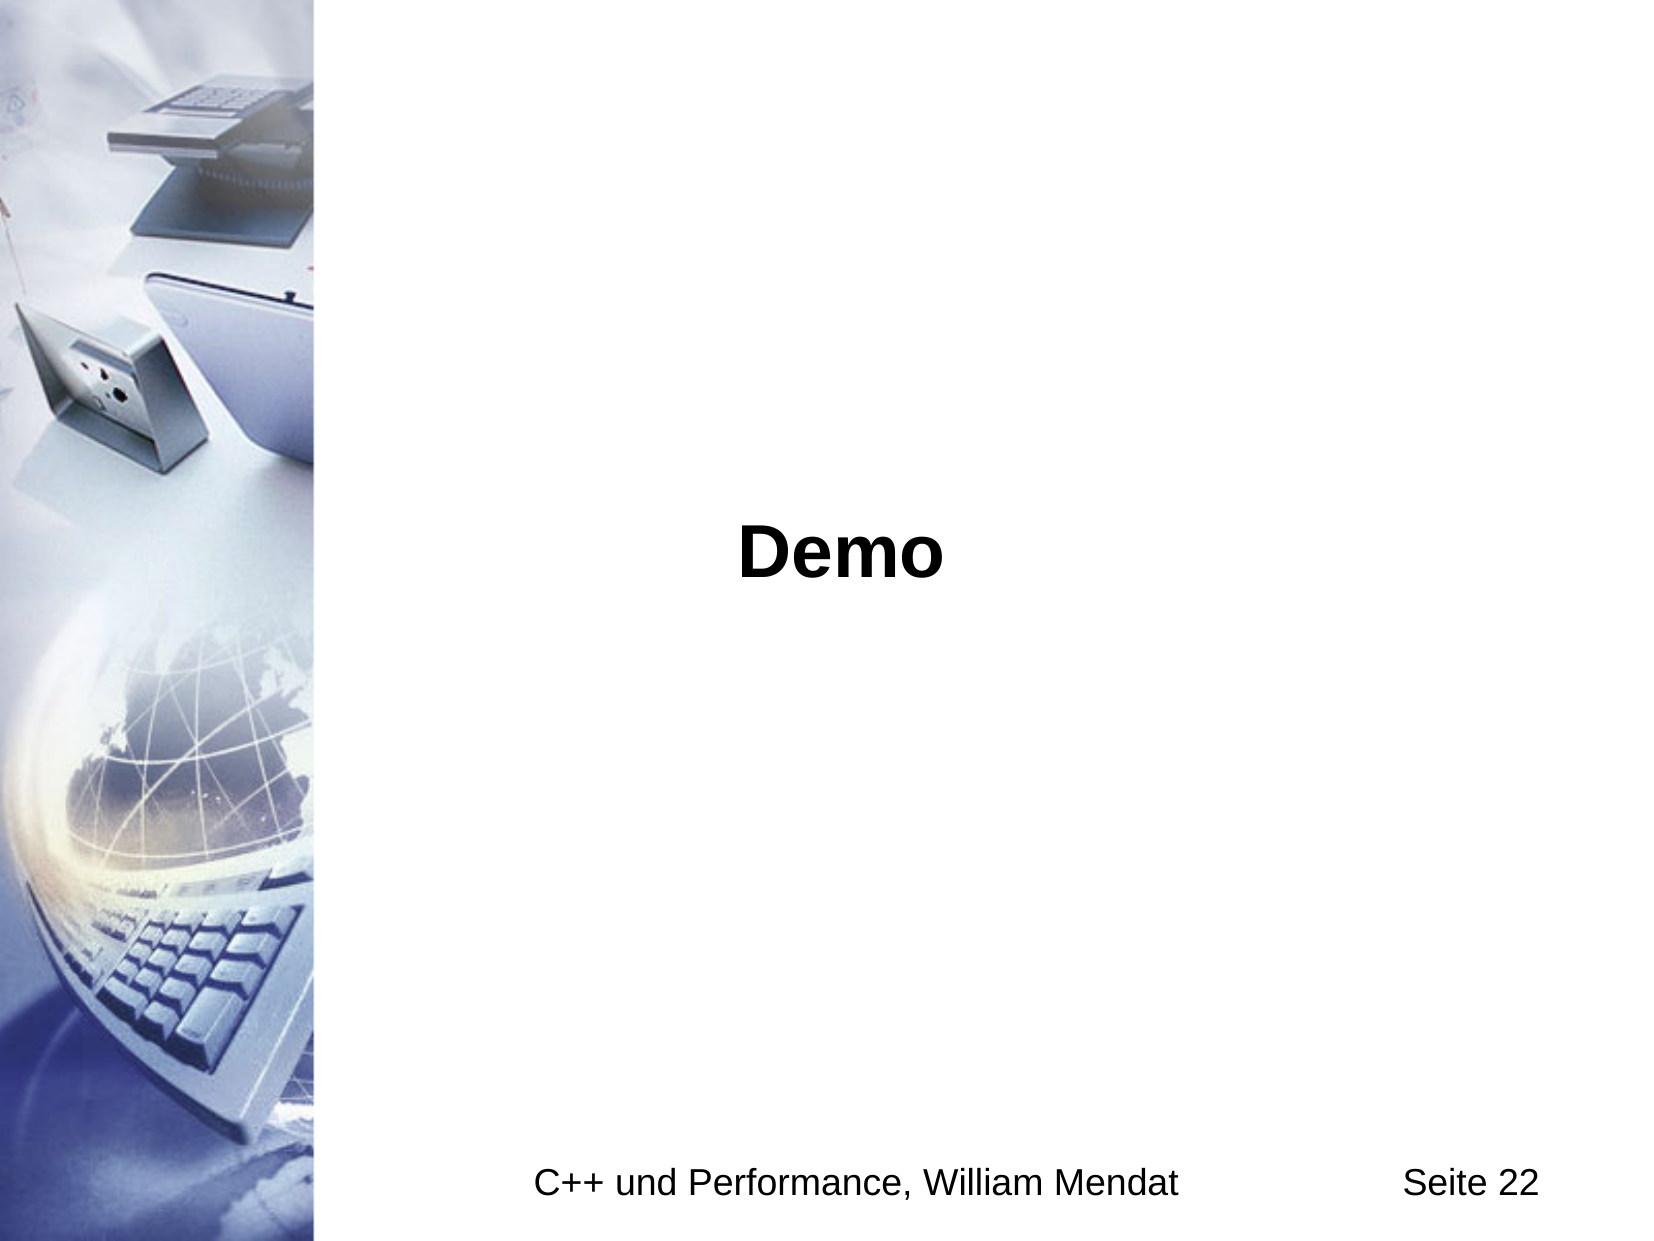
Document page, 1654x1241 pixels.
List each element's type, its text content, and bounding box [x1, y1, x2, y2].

text_box Seite 22 [1387, 1153, 1625, 1211]
picture [0, 0, 1654, 1241]
text_box Demo [206, 501, 1477, 601]
text_box C++ und Performance, William Mendat [354, 1153, 1359, 1241]
